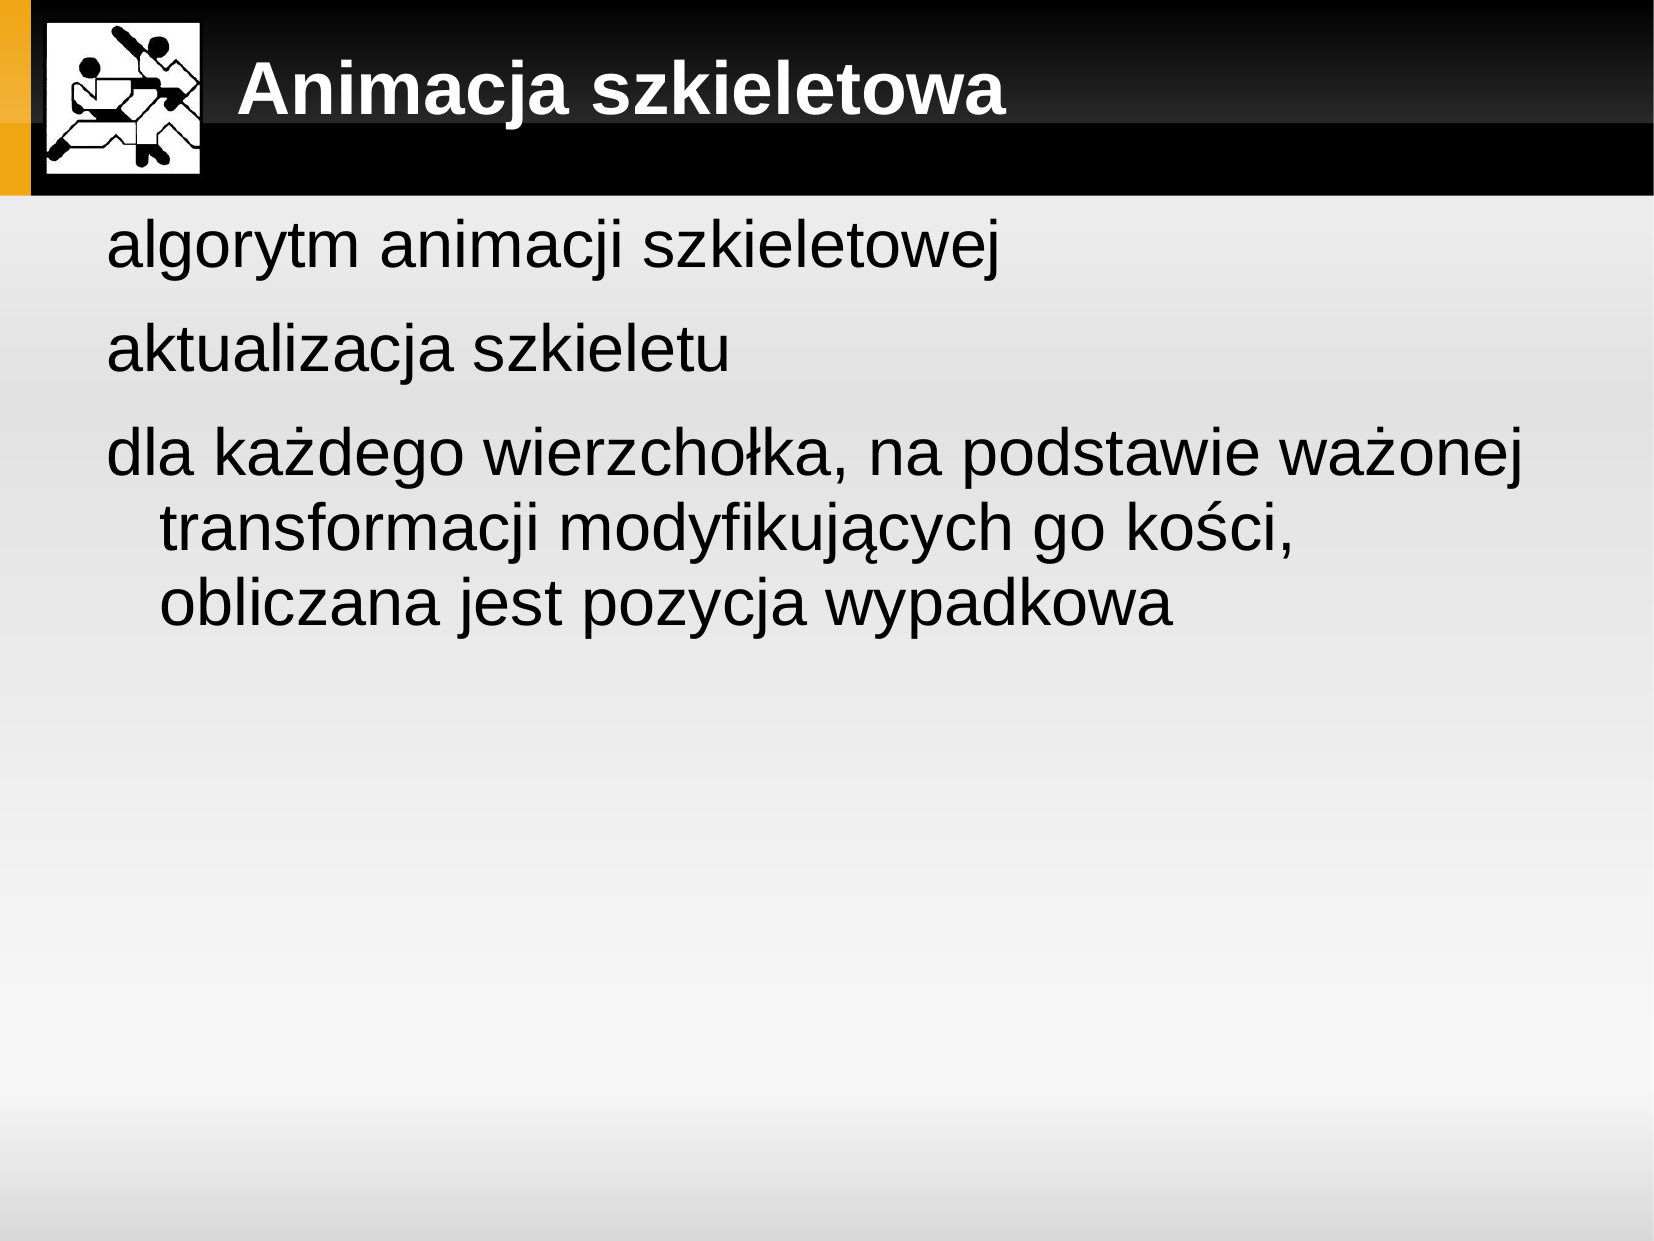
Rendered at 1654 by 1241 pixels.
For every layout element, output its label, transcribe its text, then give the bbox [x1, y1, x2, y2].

list algorytm animacji szkieletowej aktualizacja szkieletu dla każdego wierzchołka, na podstawie ważonej transformacji modyfikujących go kości, obliczana jest pozycja wypadkowa [88, 206, 1542, 1011]
title Animacja szkieletowa [236, 0, 1595, 178]
picture [0, 0, 1654, 1241]
